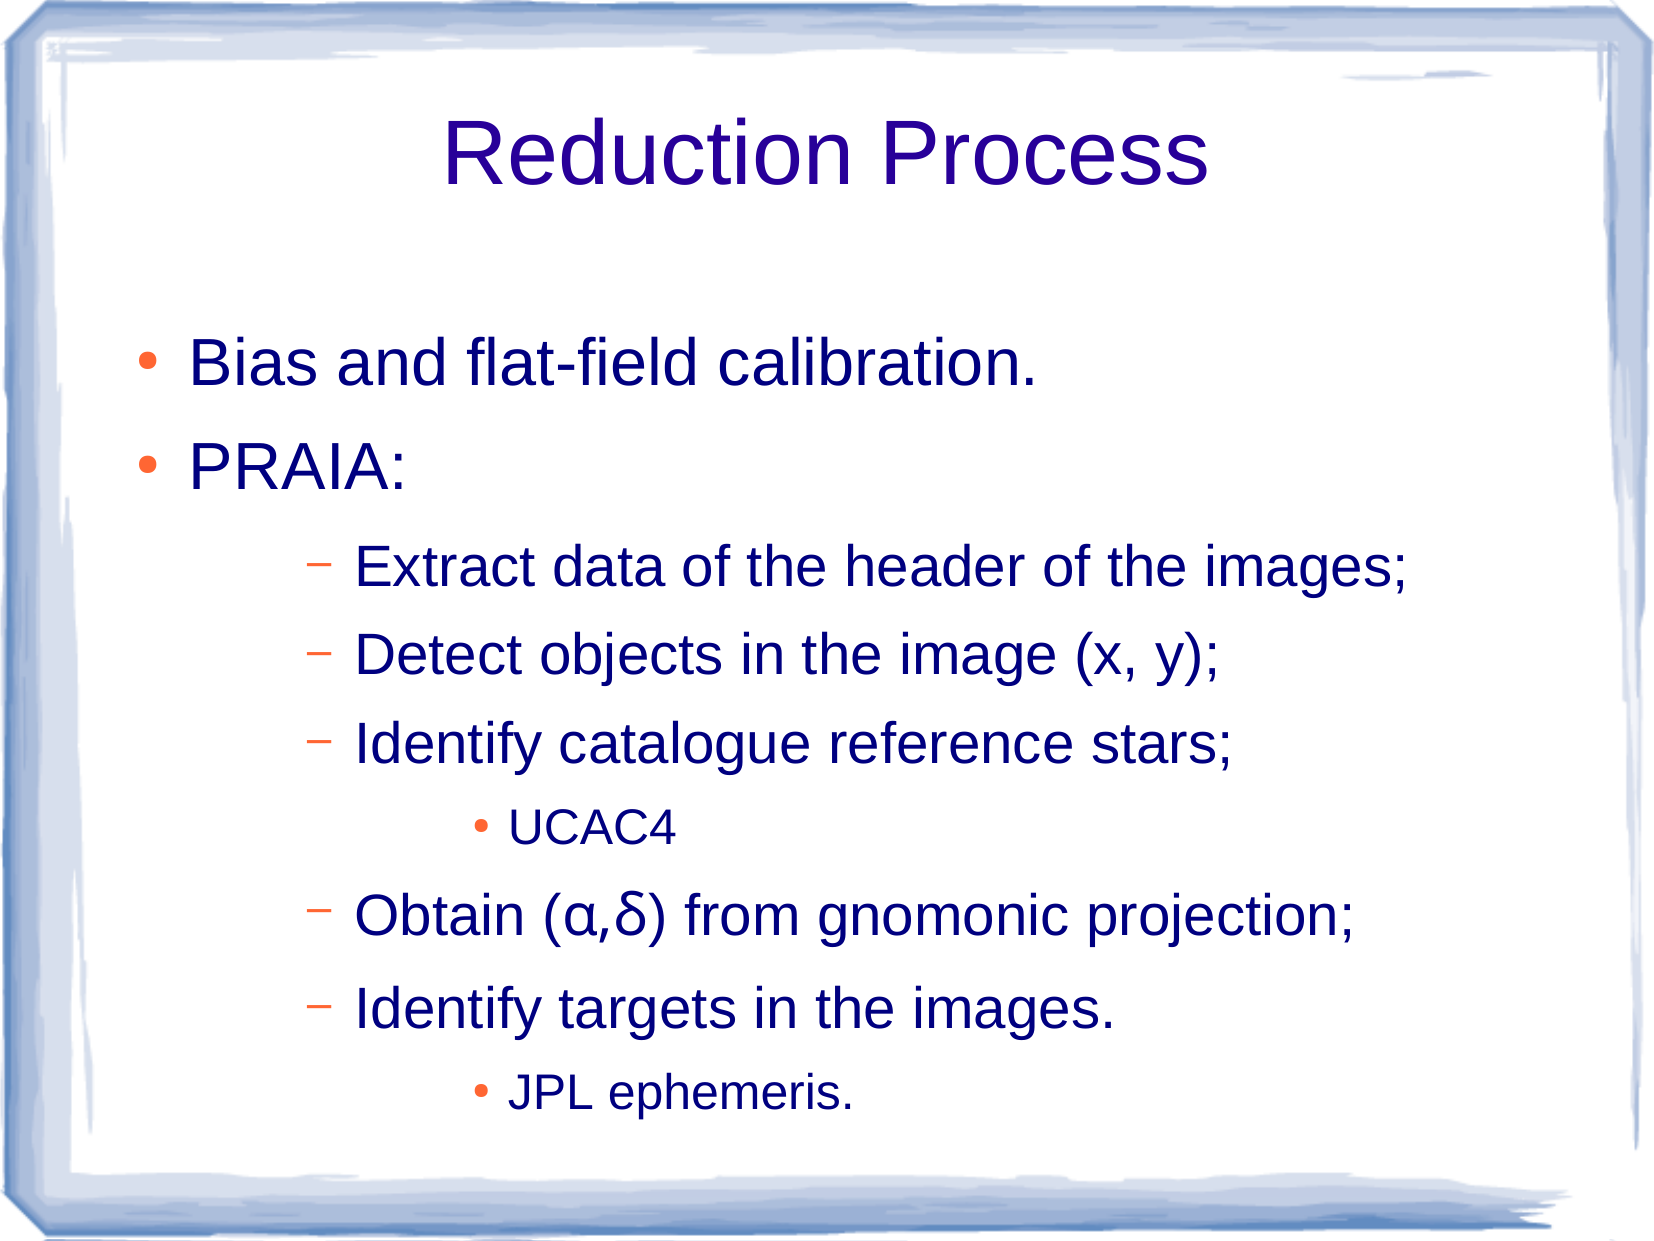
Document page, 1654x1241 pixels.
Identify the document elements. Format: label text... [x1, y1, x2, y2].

list Bias and flat-field calibration. PRAIA: Extract data of the header of the images; Detect objects in the image (x, y); Identify catalogue reference stars; UCAC4 Obtain (α,δ) from gnomonic projection; Identify targets in the images. JPL ephemeris. [118, 324, 1571, 1110]
title Reduction Process [82, 49, 1571, 257]
picture [0, 0, 1654, 1241]
